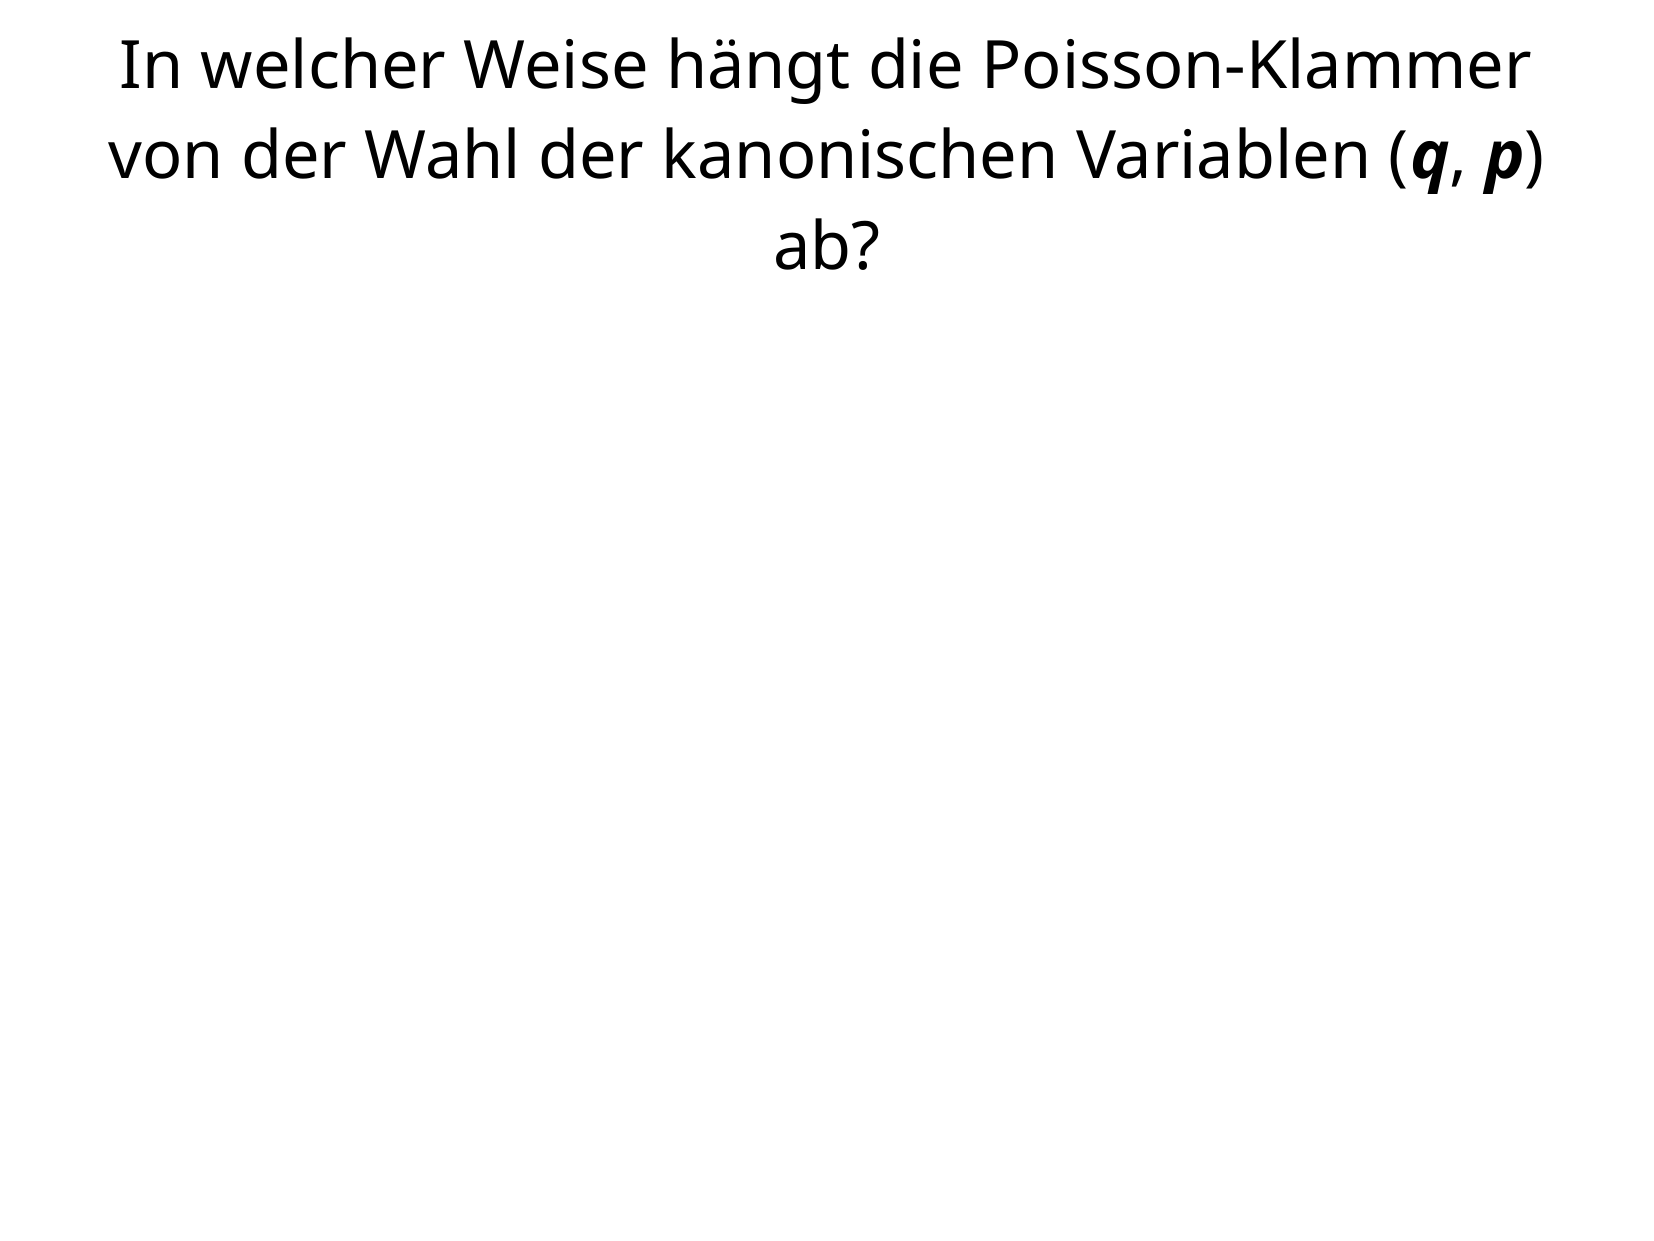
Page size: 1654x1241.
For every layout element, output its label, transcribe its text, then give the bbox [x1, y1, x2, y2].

title In welcher Weise hängt die Poisson-Klammer von der Wahl der kanonischen Variablen (q, p) ab? [82, 49, 1571, 257]
